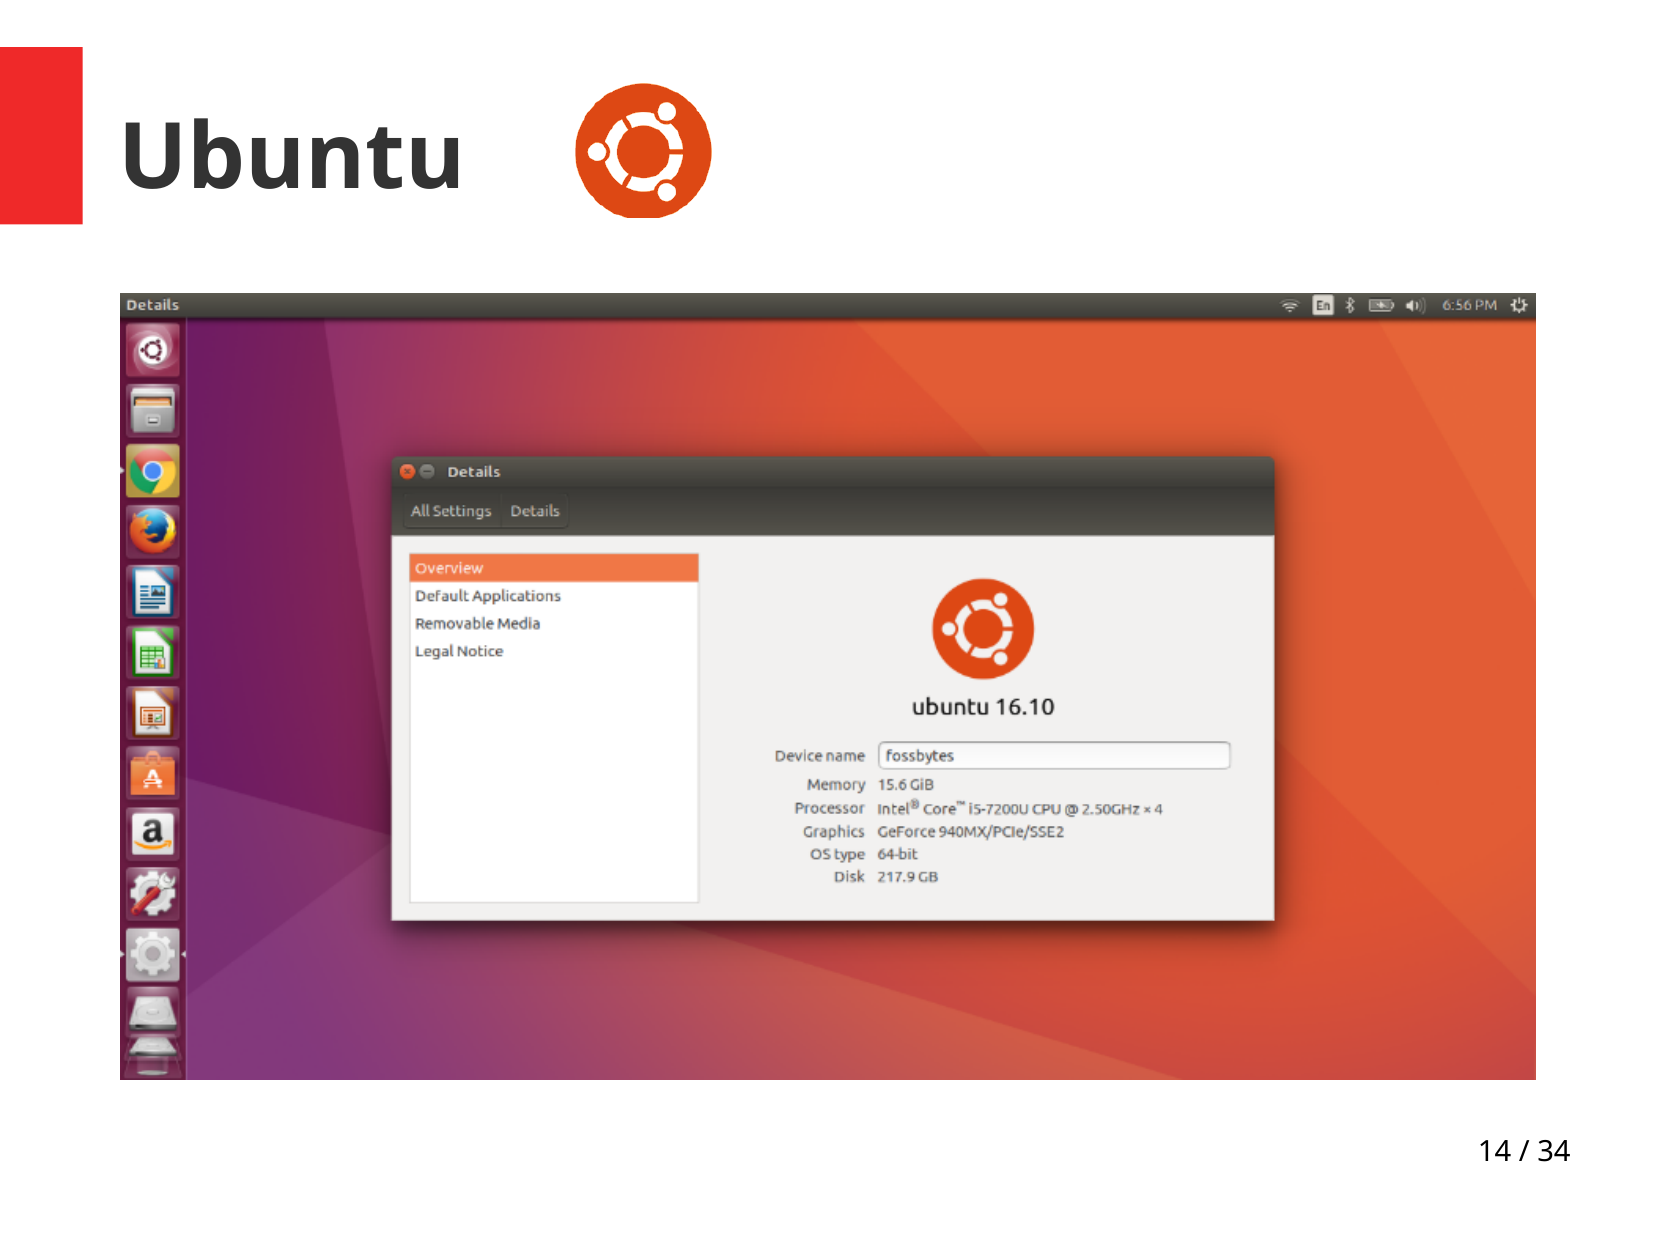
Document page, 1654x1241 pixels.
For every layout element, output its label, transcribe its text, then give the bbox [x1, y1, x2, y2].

title Ubuntu [118, 49, 1571, 257]
picture [510, 83, 781, 218]
picture [120, 293, 1536, 1081]
